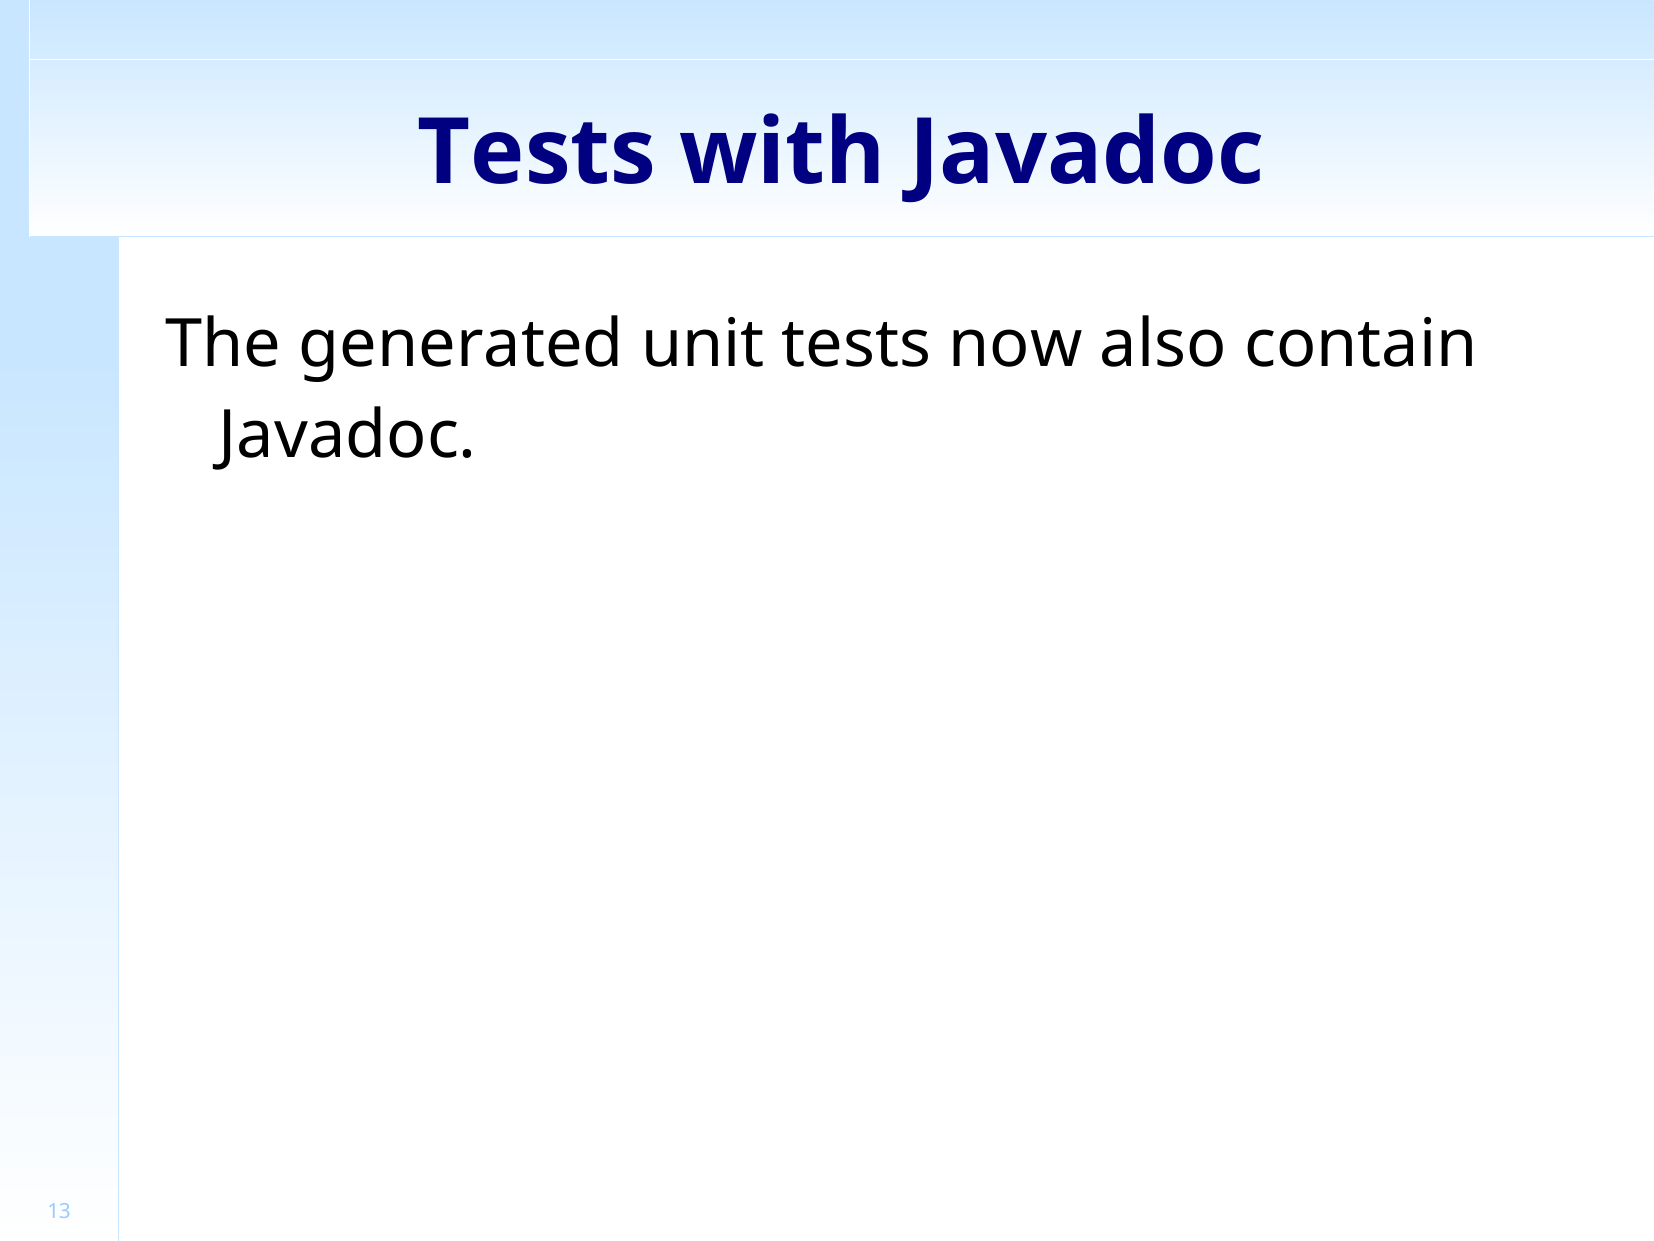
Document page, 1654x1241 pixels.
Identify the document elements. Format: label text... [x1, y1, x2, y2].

title Tests with Javadoc [29, 59, 1654, 237]
list The generated unit tests now also contain Javadoc. [147, 295, 1625, 1182]
